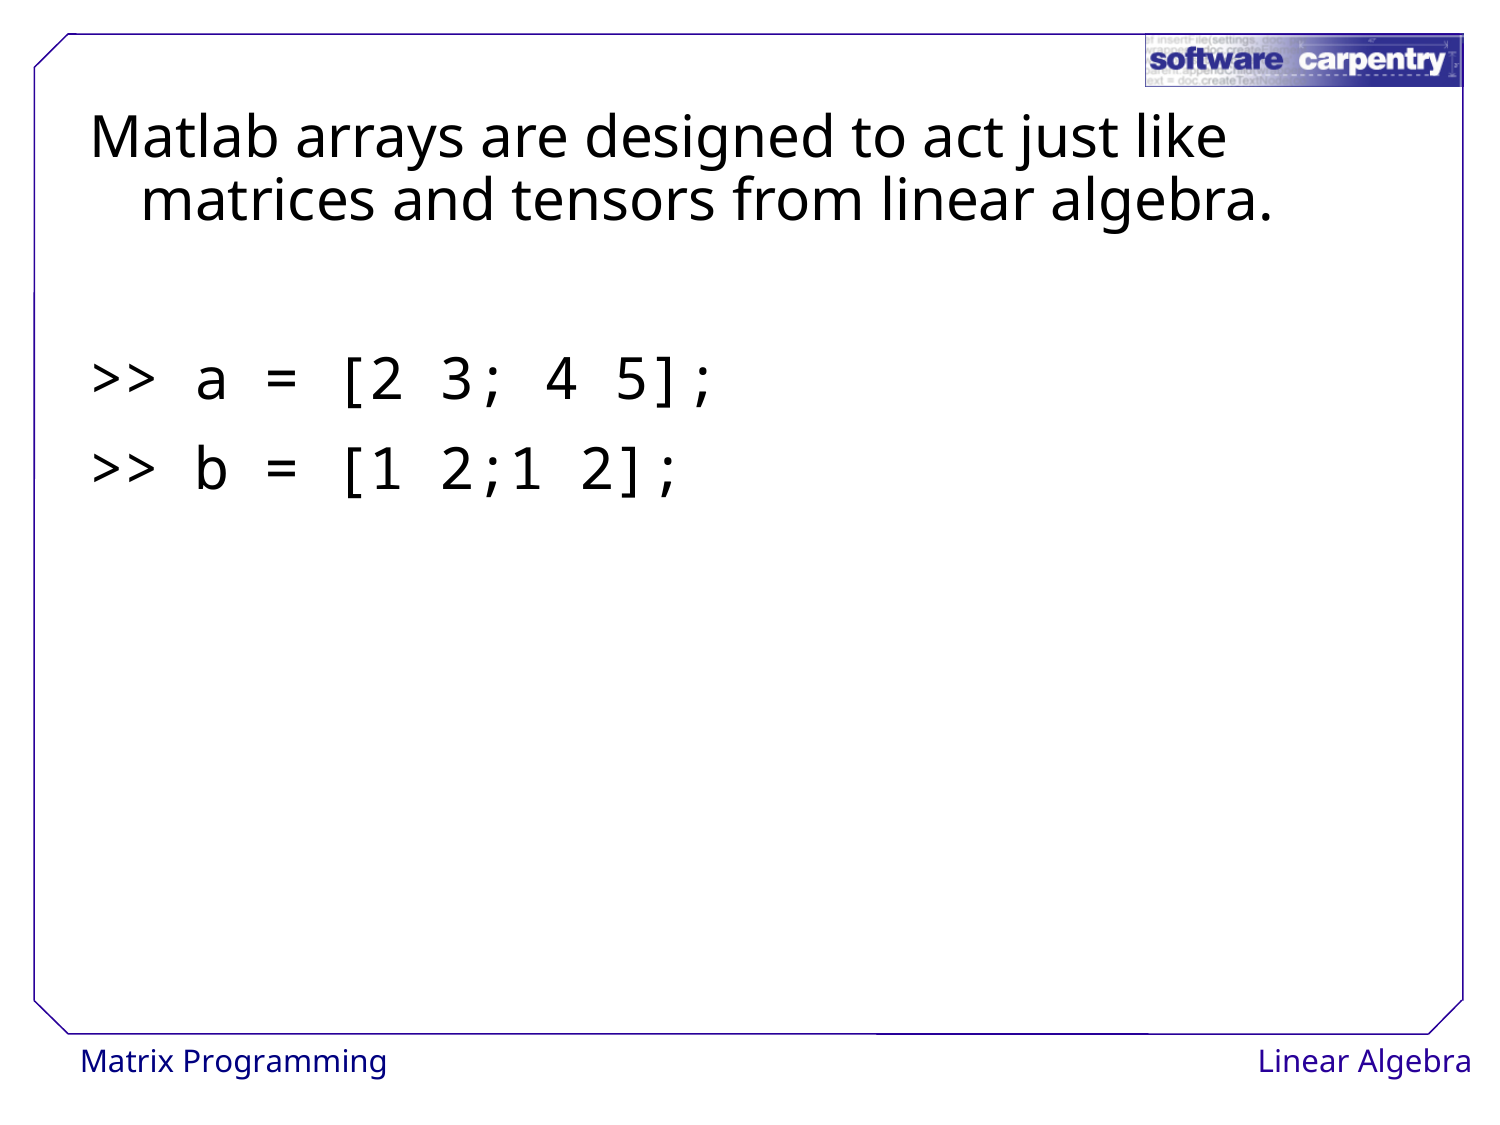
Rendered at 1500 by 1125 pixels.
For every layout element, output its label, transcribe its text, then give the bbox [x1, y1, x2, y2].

list Matlab arrays are designed to act just like matrices and tensors from linear algebra. >> a = [2 3; 4 5]; >> b = [1 2;1 2]; [75, 99, 1426, 1013]
picture [1145, 33, 1464, 87]
